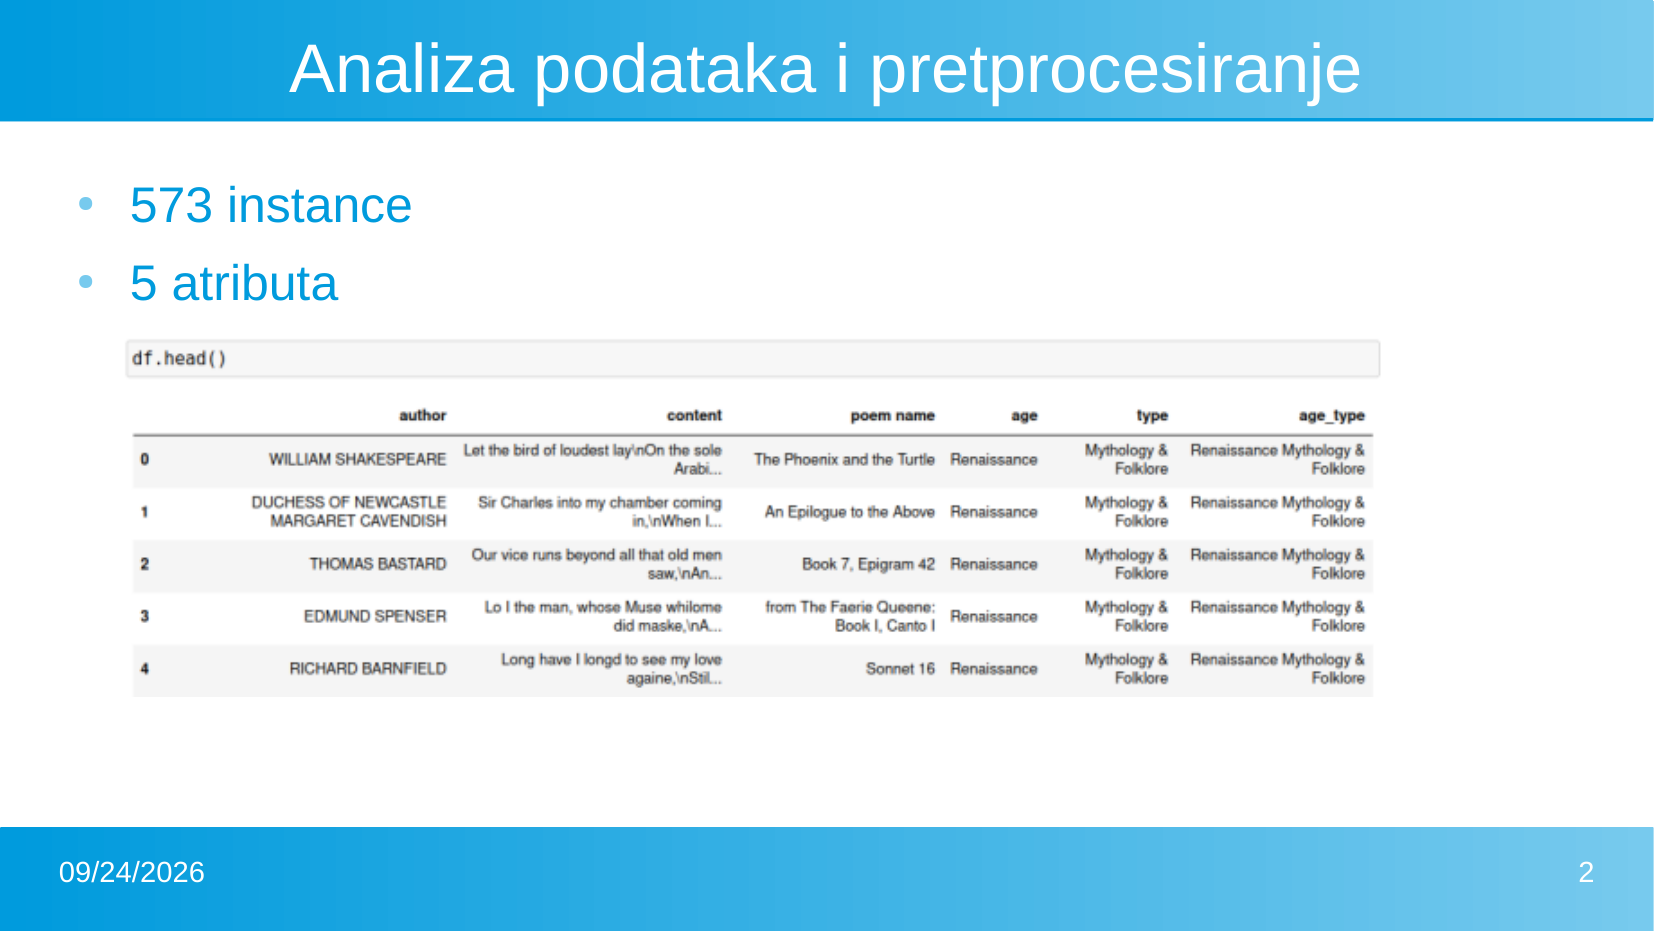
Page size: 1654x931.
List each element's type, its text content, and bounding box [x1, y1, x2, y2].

title Analiza podataka i pretprocesiranje [59, 29, 1595, 108]
picture [122, 327, 1388, 697]
list 573 instance 5 atributa [59, 177, 1595, 768]
